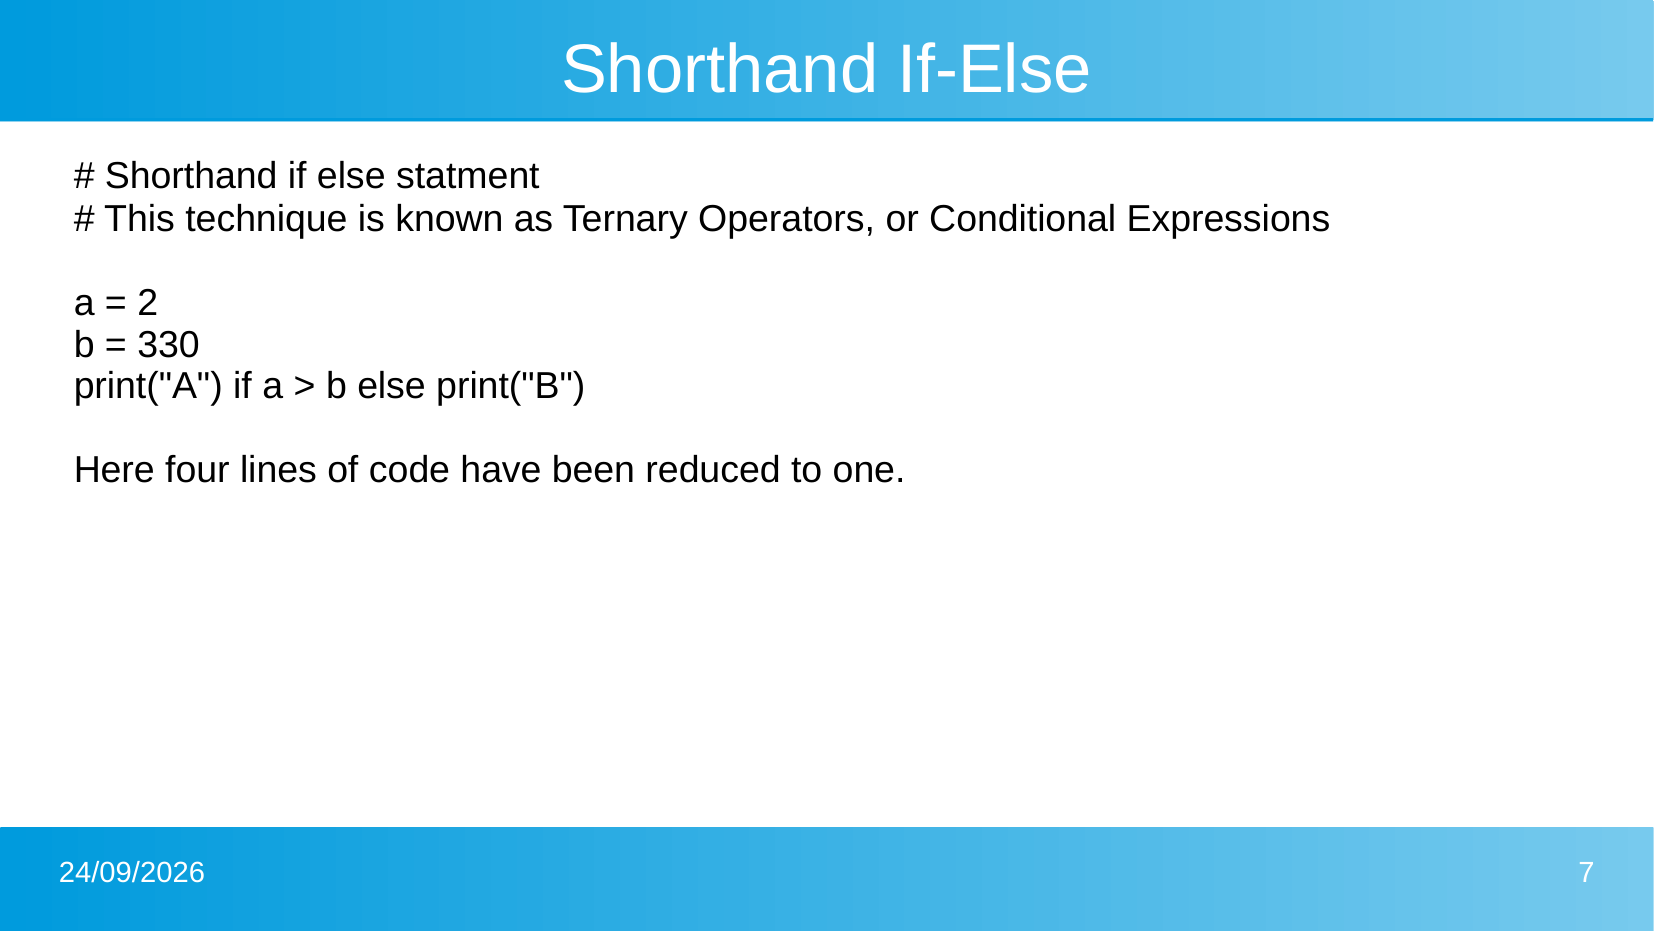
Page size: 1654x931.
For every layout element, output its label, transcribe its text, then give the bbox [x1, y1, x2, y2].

title Shorthand If-Else [59, 29, 1595, 108]
text_box # Shorthand if else statment # This technique is known as Ternary Operators, or Conditional Expressions a = 2 b = 330 print("A") if a > b else print("B") Here four lines of code have been reduced to one. [59, 147, 1565, 541]
